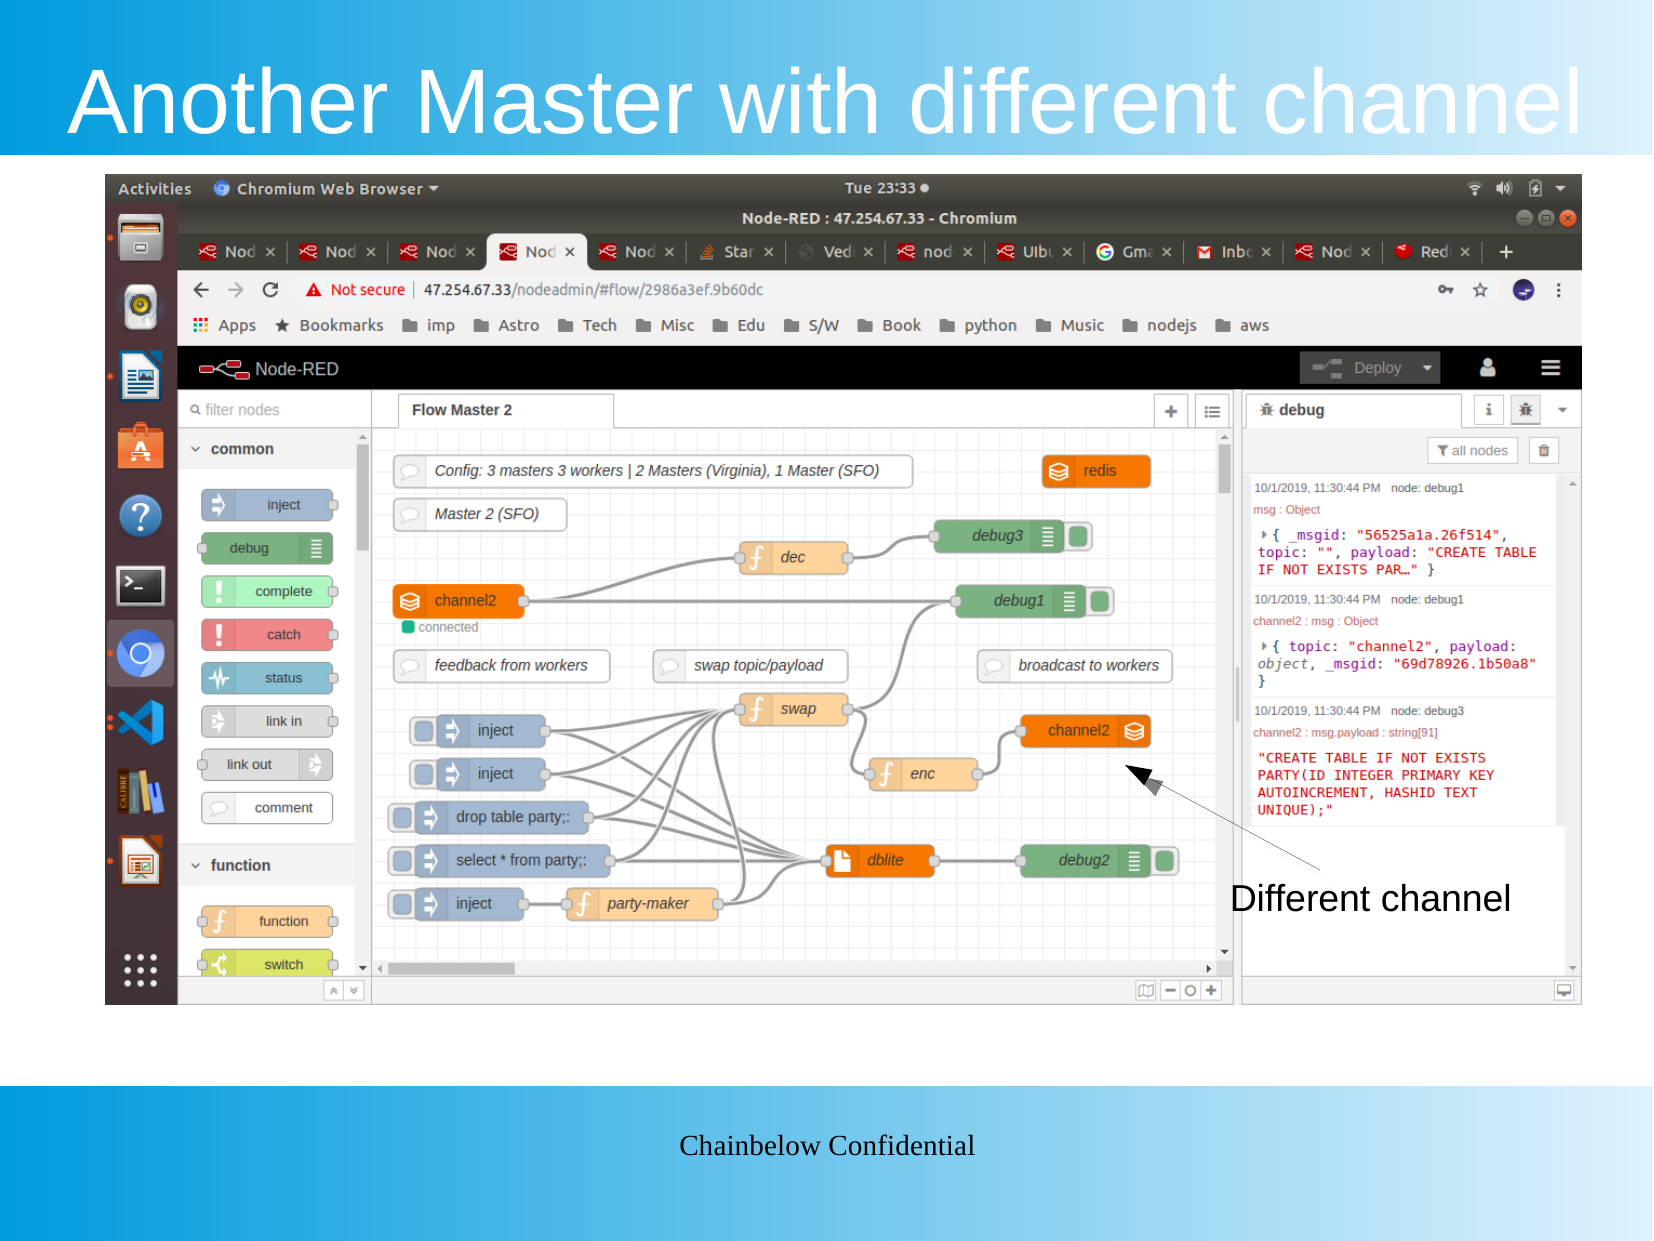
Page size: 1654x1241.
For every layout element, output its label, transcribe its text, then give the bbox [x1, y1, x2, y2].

picture [105, 174, 1582, 1006]
title Another Master with different channel [67, 49, 1586, 155]
text_box Different channel [1215, 870, 1527, 927]
